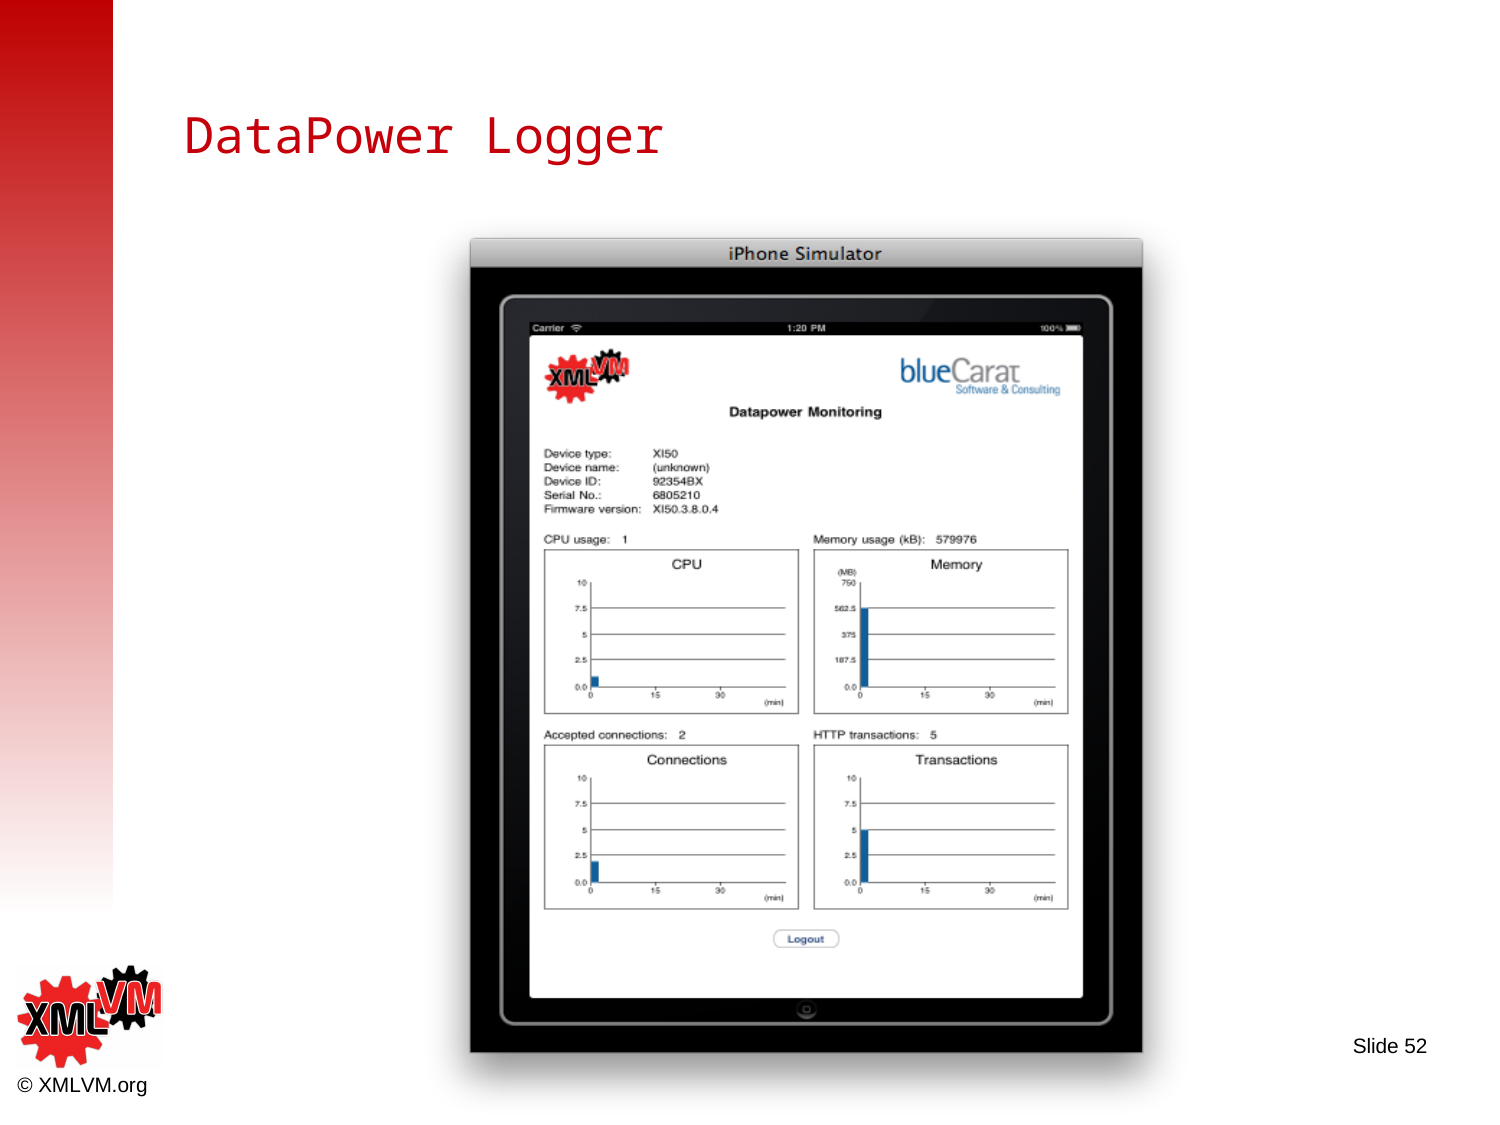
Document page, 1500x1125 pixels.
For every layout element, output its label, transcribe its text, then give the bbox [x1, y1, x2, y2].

picture [16, 964, 164, 1069]
picture [413, 206, 1200, 1125]
title DataPower Logger [170, 74, 1447, 200]
